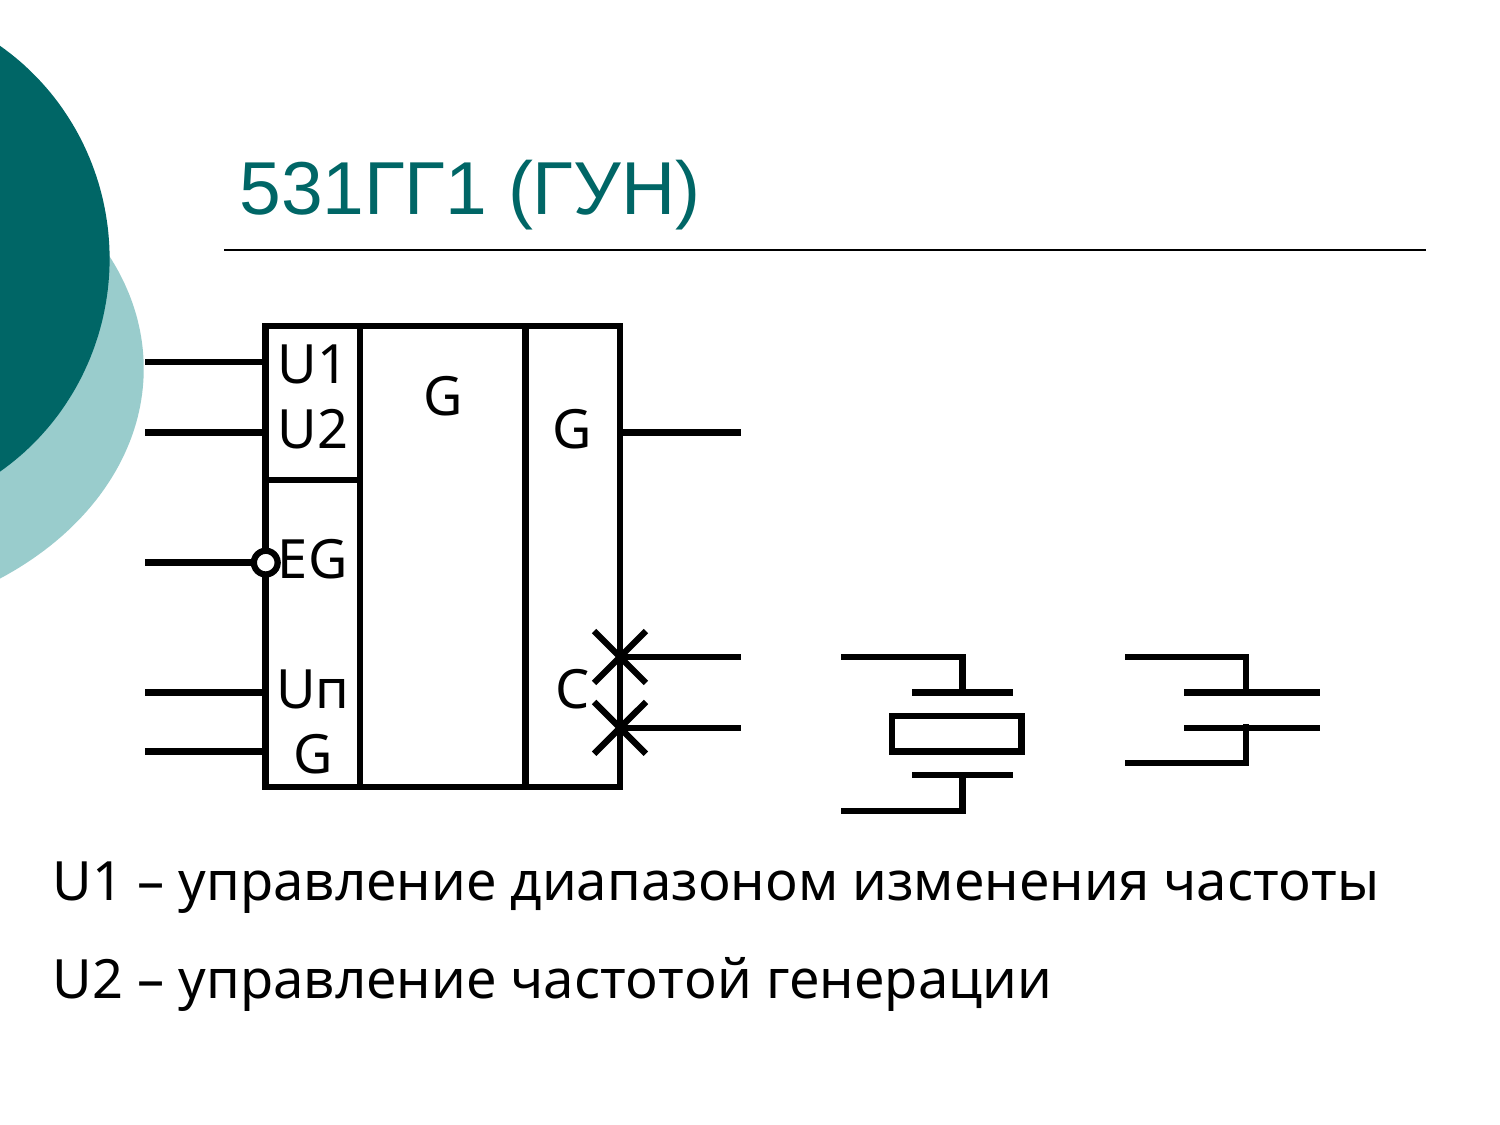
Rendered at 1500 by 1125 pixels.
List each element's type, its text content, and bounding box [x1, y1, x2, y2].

title 531ГГ1 (ГУН) [224, 49, 1425, 237]
text_box U1 U2 EG Uп G [265, 326, 360, 477]
text_box G [360, 326, 525, 787]
text_box U1 U2 EG Uп G [265, 483, 360, 787]
text_box G C [525, 326, 621, 787]
text_box U1 – управление диапазоном изменения частоты U2 – управление частотой генерации [37, 838, 1465, 1018]
text_box [253, 550, 278, 575]
